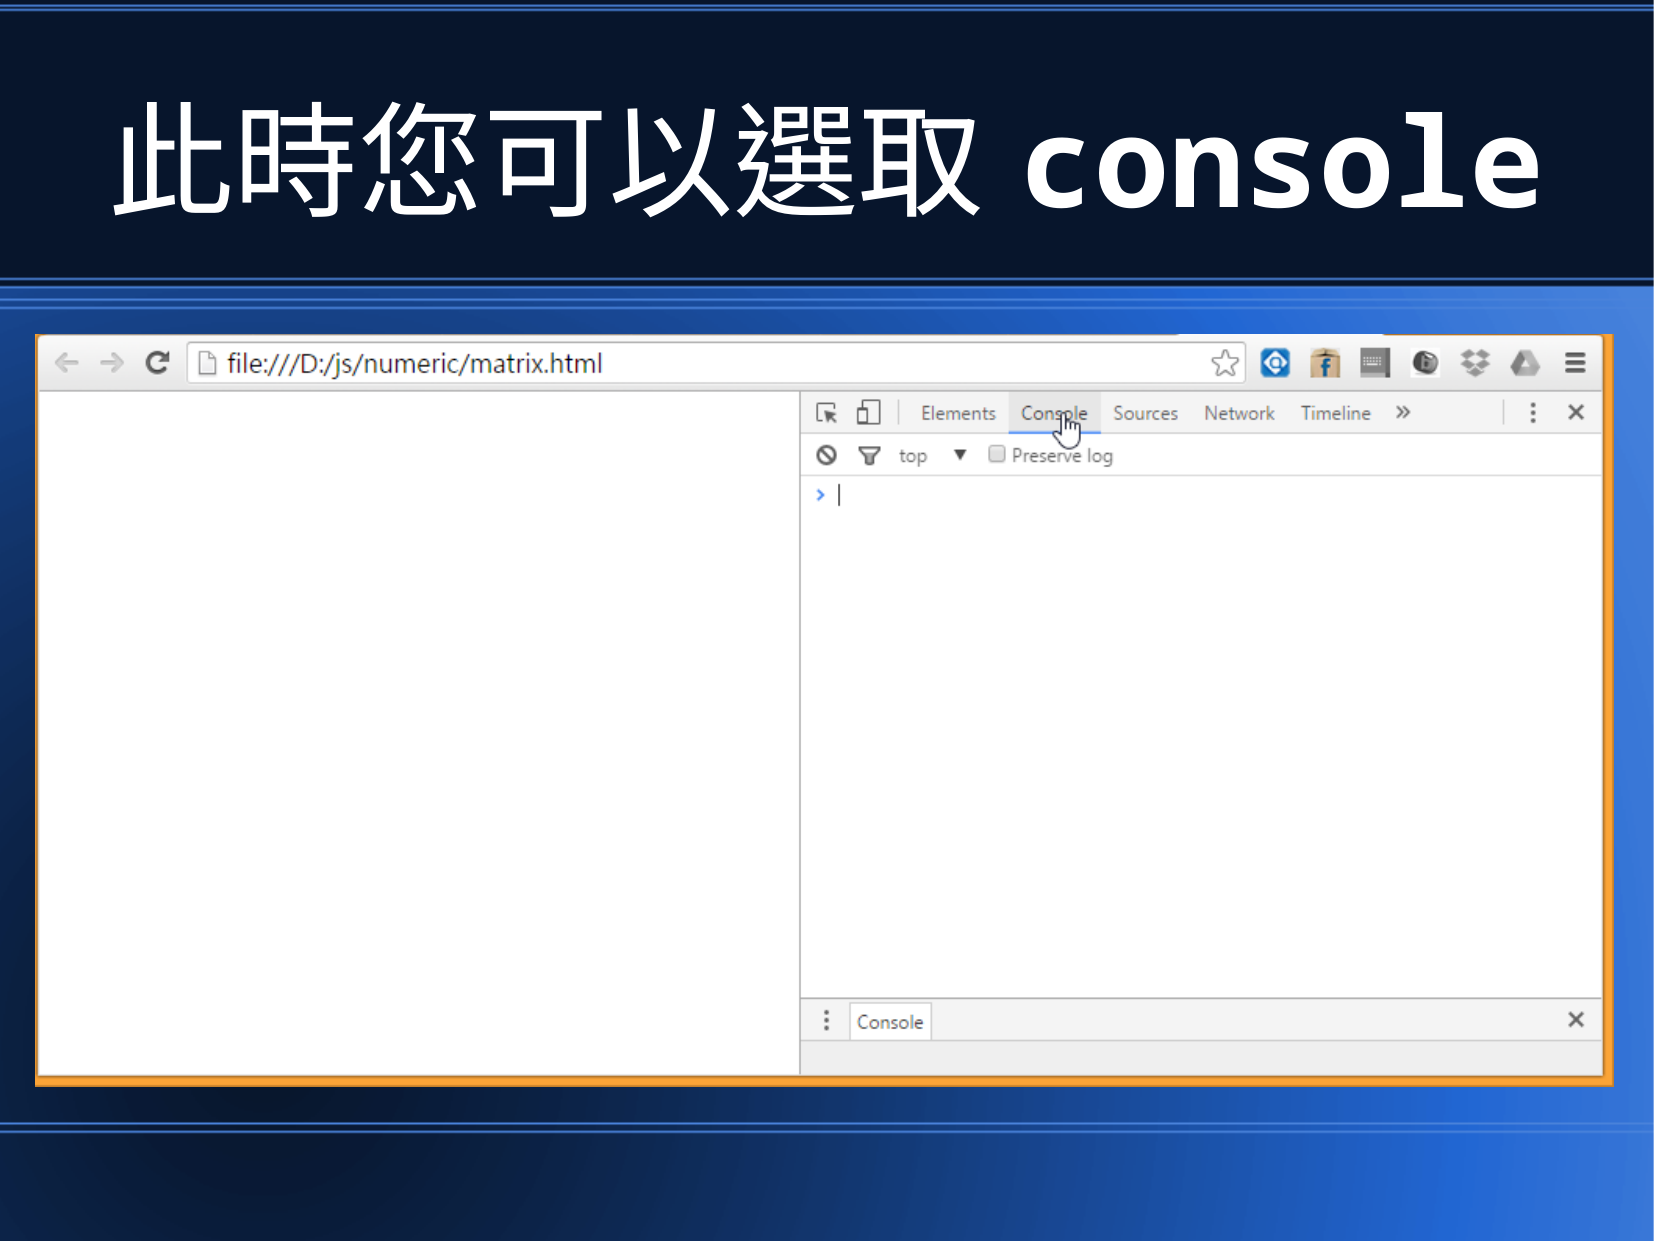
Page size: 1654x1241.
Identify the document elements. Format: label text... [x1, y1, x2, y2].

title 此時您可以選取console [82, 49, 1571, 257]
picture [0, 0, 1654, 1241]
